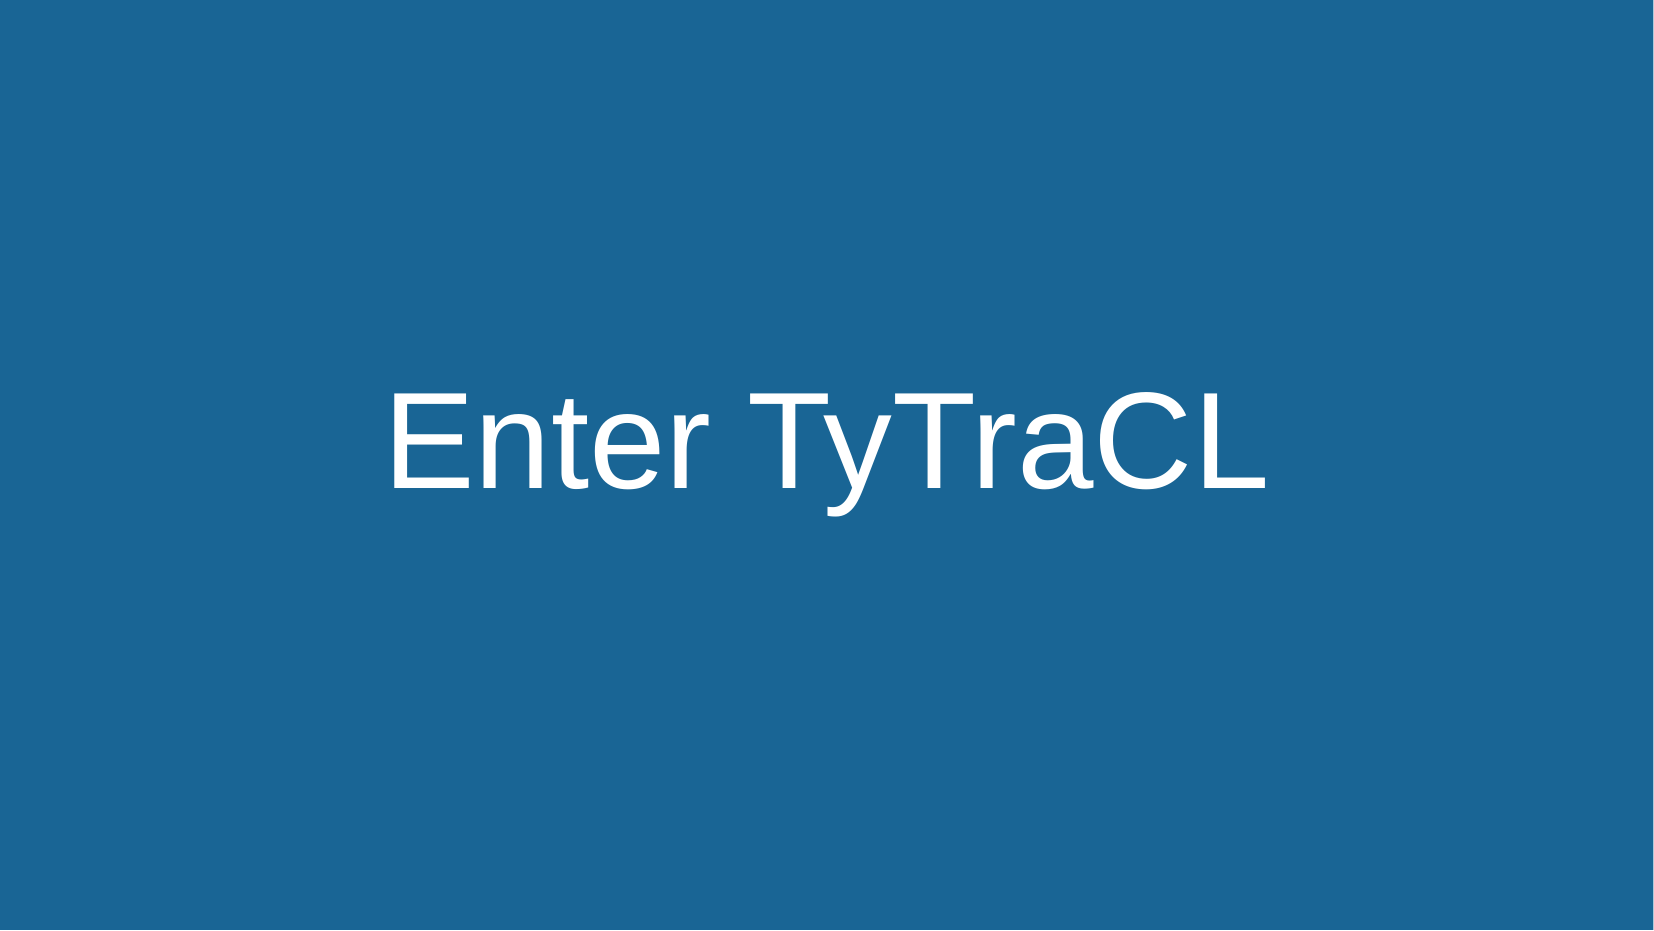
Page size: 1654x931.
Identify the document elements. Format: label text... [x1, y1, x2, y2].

title Enter TyTraCL [82, 184, 1571, 697]
